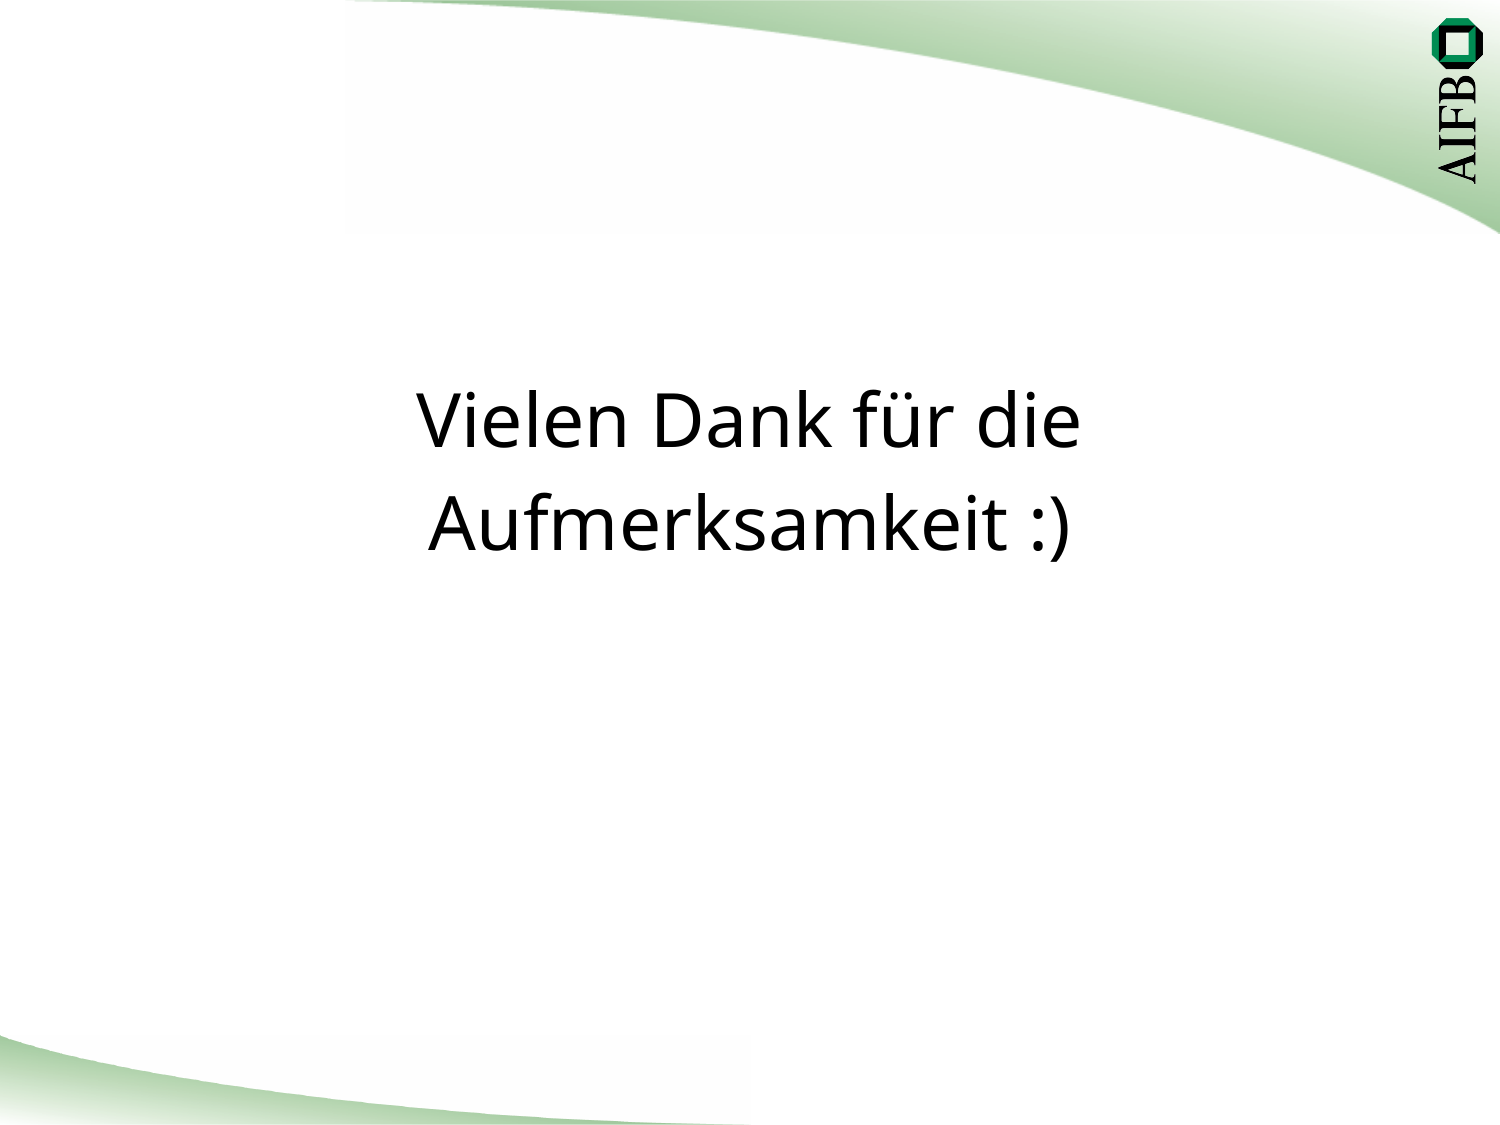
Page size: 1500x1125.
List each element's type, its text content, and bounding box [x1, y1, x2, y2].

picture [0, 1035, 751, 1125]
picture [345, 0, 1500, 234]
title Vielen Dank für die Aufmerksamkeit :) [112, 349, 1388, 591]
